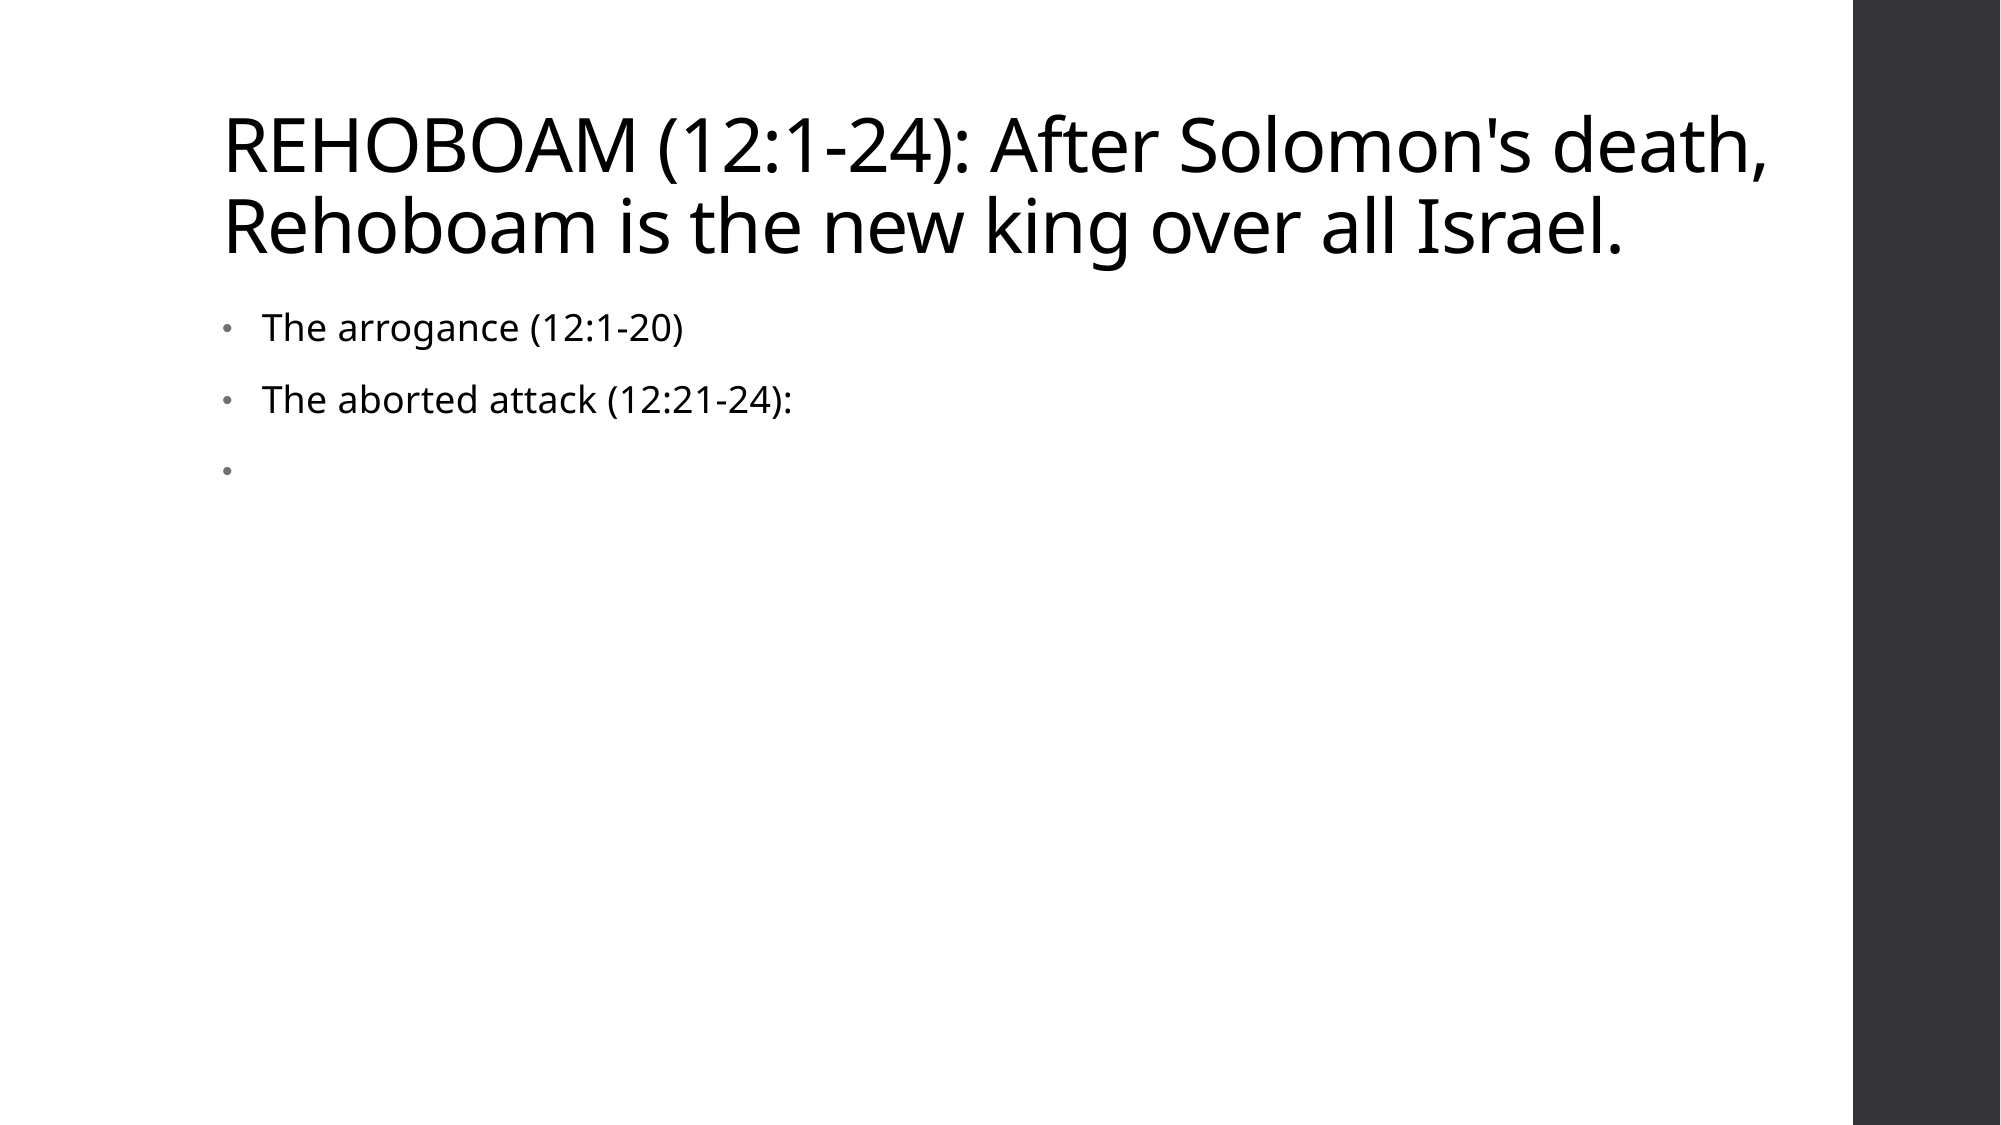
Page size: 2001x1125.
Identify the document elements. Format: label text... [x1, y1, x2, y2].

title REHOBOAM (12:1-24): After Solomon's death, Rehoboam is the new king over all Israel. [206, 60, 1797, 278]
list The arrogance (12:1-20) The aborted attack (12:21-24): [206, 299, 1617, 1014]
